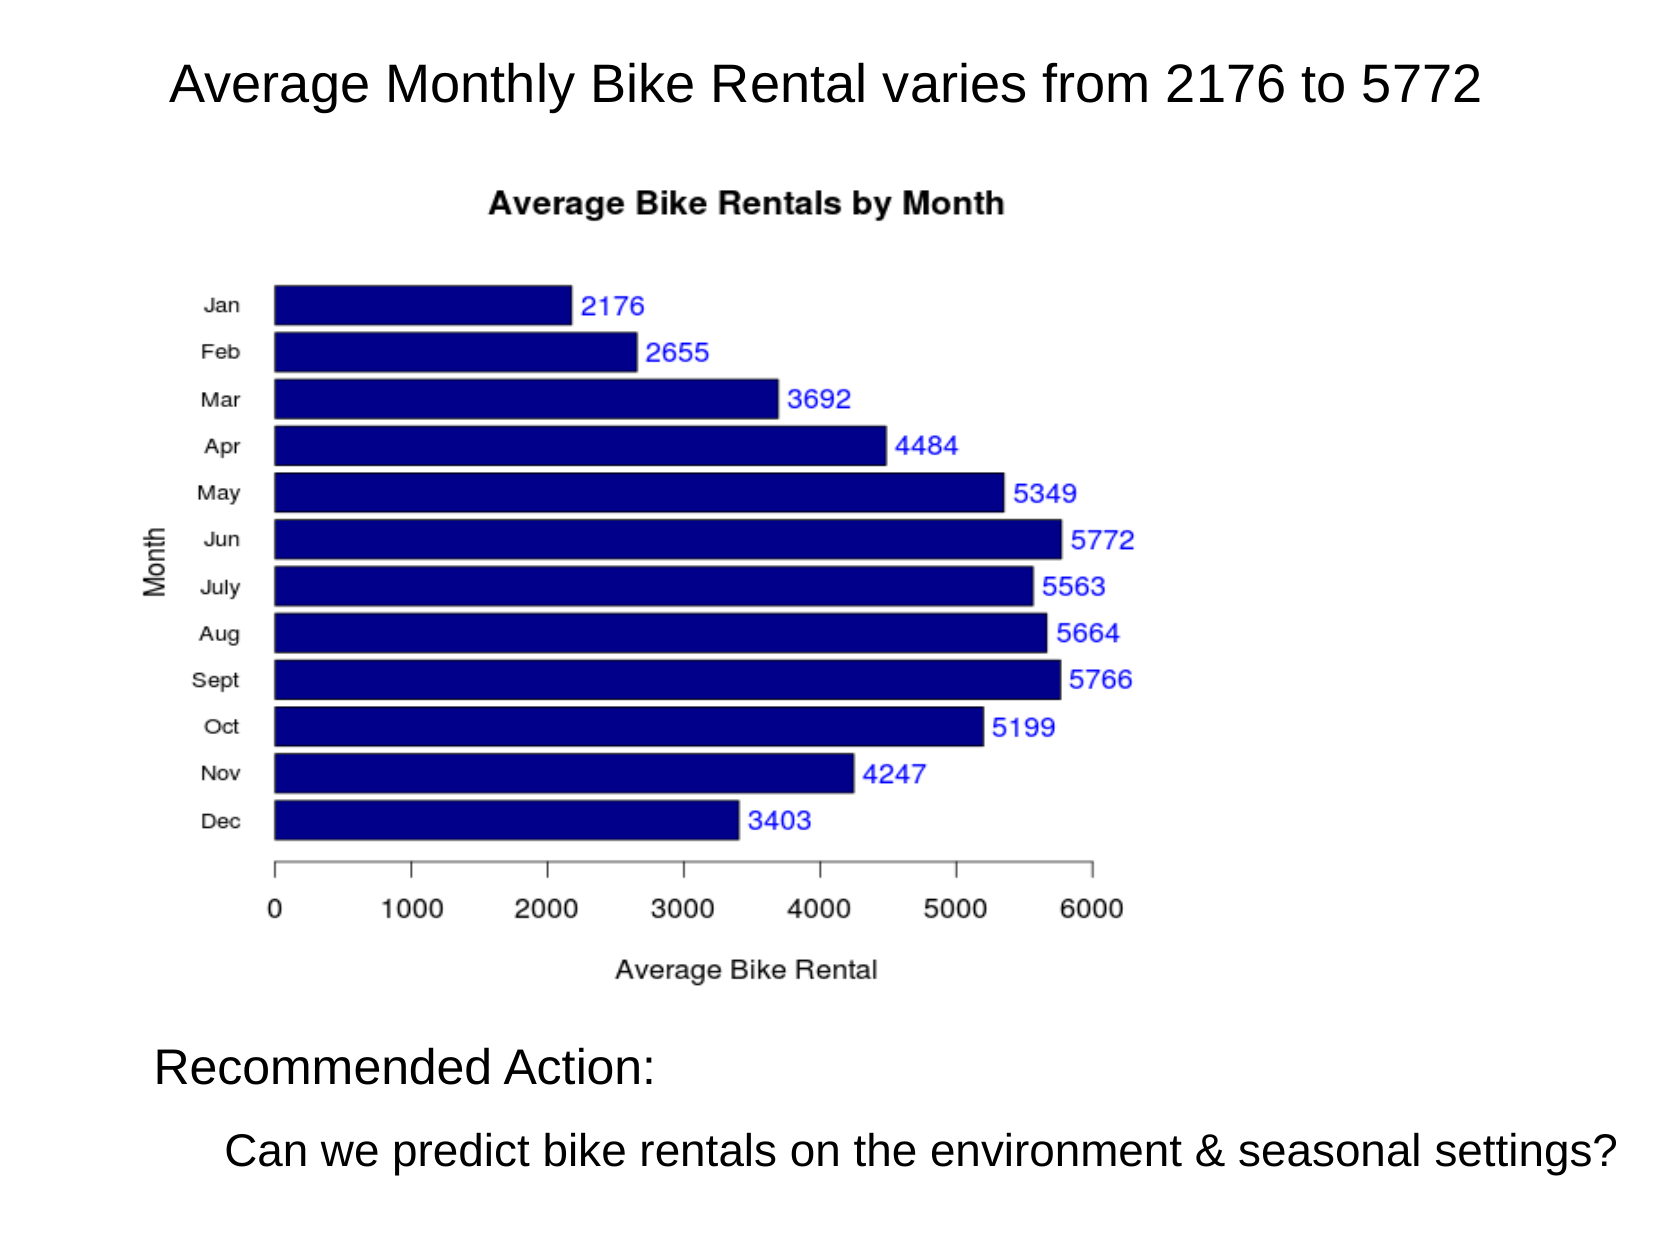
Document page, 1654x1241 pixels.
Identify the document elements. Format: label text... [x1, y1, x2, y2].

title Average Monthly Bike Rental varies from 2176 to 5772 [82, 8, 1571, 160]
picture [0, 141, 1288, 1016]
list Recommended Action: Can we predict bike rentals on the environment & seasonal settings? [82, 1039, 1654, 1241]
